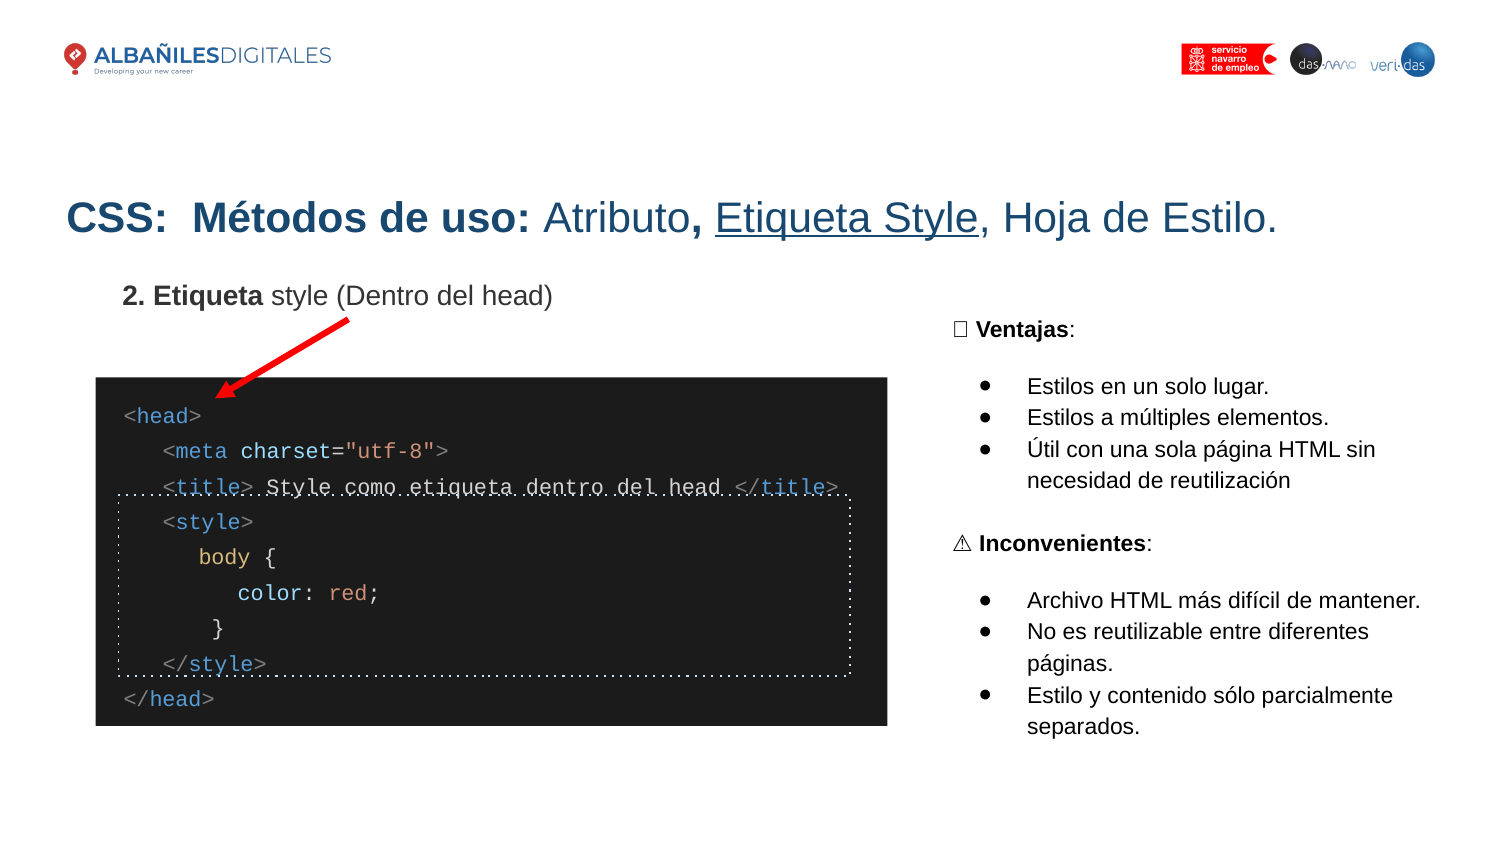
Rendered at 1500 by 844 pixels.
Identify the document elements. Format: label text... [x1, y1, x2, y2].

picture [1370, 42, 1435, 77]
text_box ✅ Ventajas: Estilos en un solo lugar. Estilos a múltiples elementos. Útil con una sola página HTML sin necesidad de reutilización ⚠️ Inconvenientes: Archivo HTML más difícil de mantener. No es reutilizable entre diferentes páginas. Estilo y contenido sólo parcialmente separados. [937, 299, 1455, 825]
text_box <head> <meta charset="utf-8"> <title> Style como etiqueta dentro del head </title> <style> body { color: red; } </style> </head> [95, 377, 888, 726]
picture [64, 43, 332, 75]
picture [1290, 43, 1356, 75]
text_box CSS: Métodos de uso: Atributo, Etiqueta Style, Hoja de Estilo. [66, 179, 1487, 334]
text_box 2. Etiqueta style (Dentro del head) [107, 262, 972, 360]
picture [1181, 43, 1277, 75]
